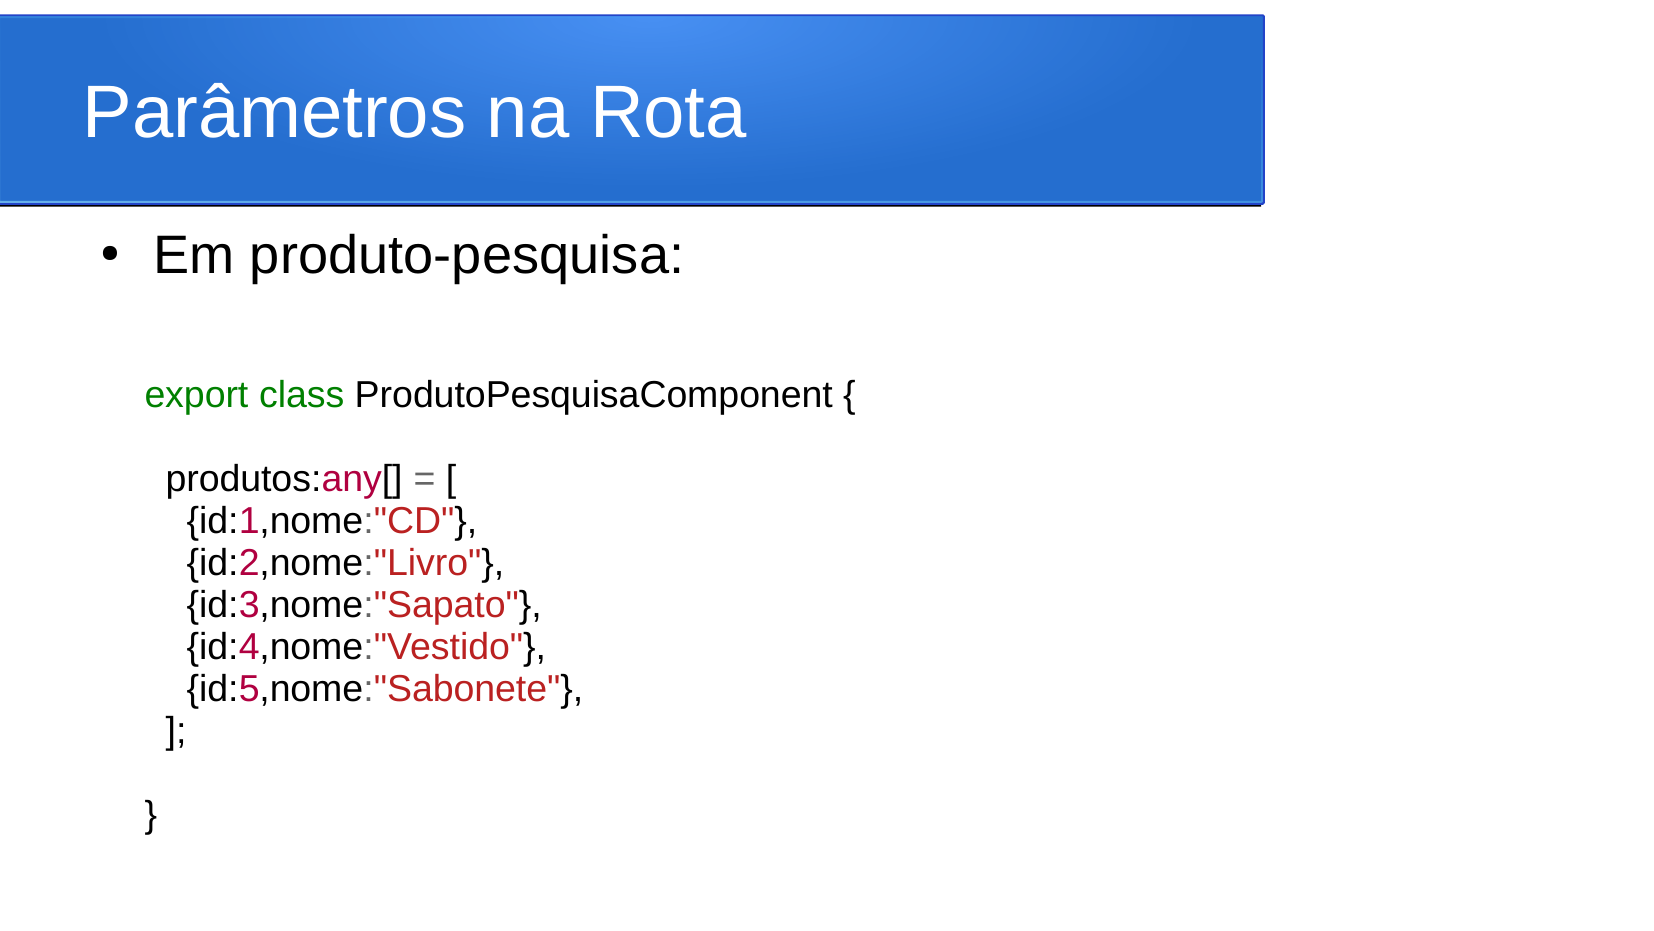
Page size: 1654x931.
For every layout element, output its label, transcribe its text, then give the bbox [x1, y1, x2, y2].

list Em produto-pesquisa: [82, 224, 1571, 764]
text_box export class ProdutoPesquisaComponent { produtos:any[] = [ {id:1,nome:"CD"}, {id:2,nome:"Livro"}, {id:3,nome:"Sapato"}, {id:4,nome:"Vestido"}, {id:5,nome:"Sabonete"}, ]; } [129, 366, 871, 843]
title Parâmetros na Rota [82, 35, 1235, 189]
